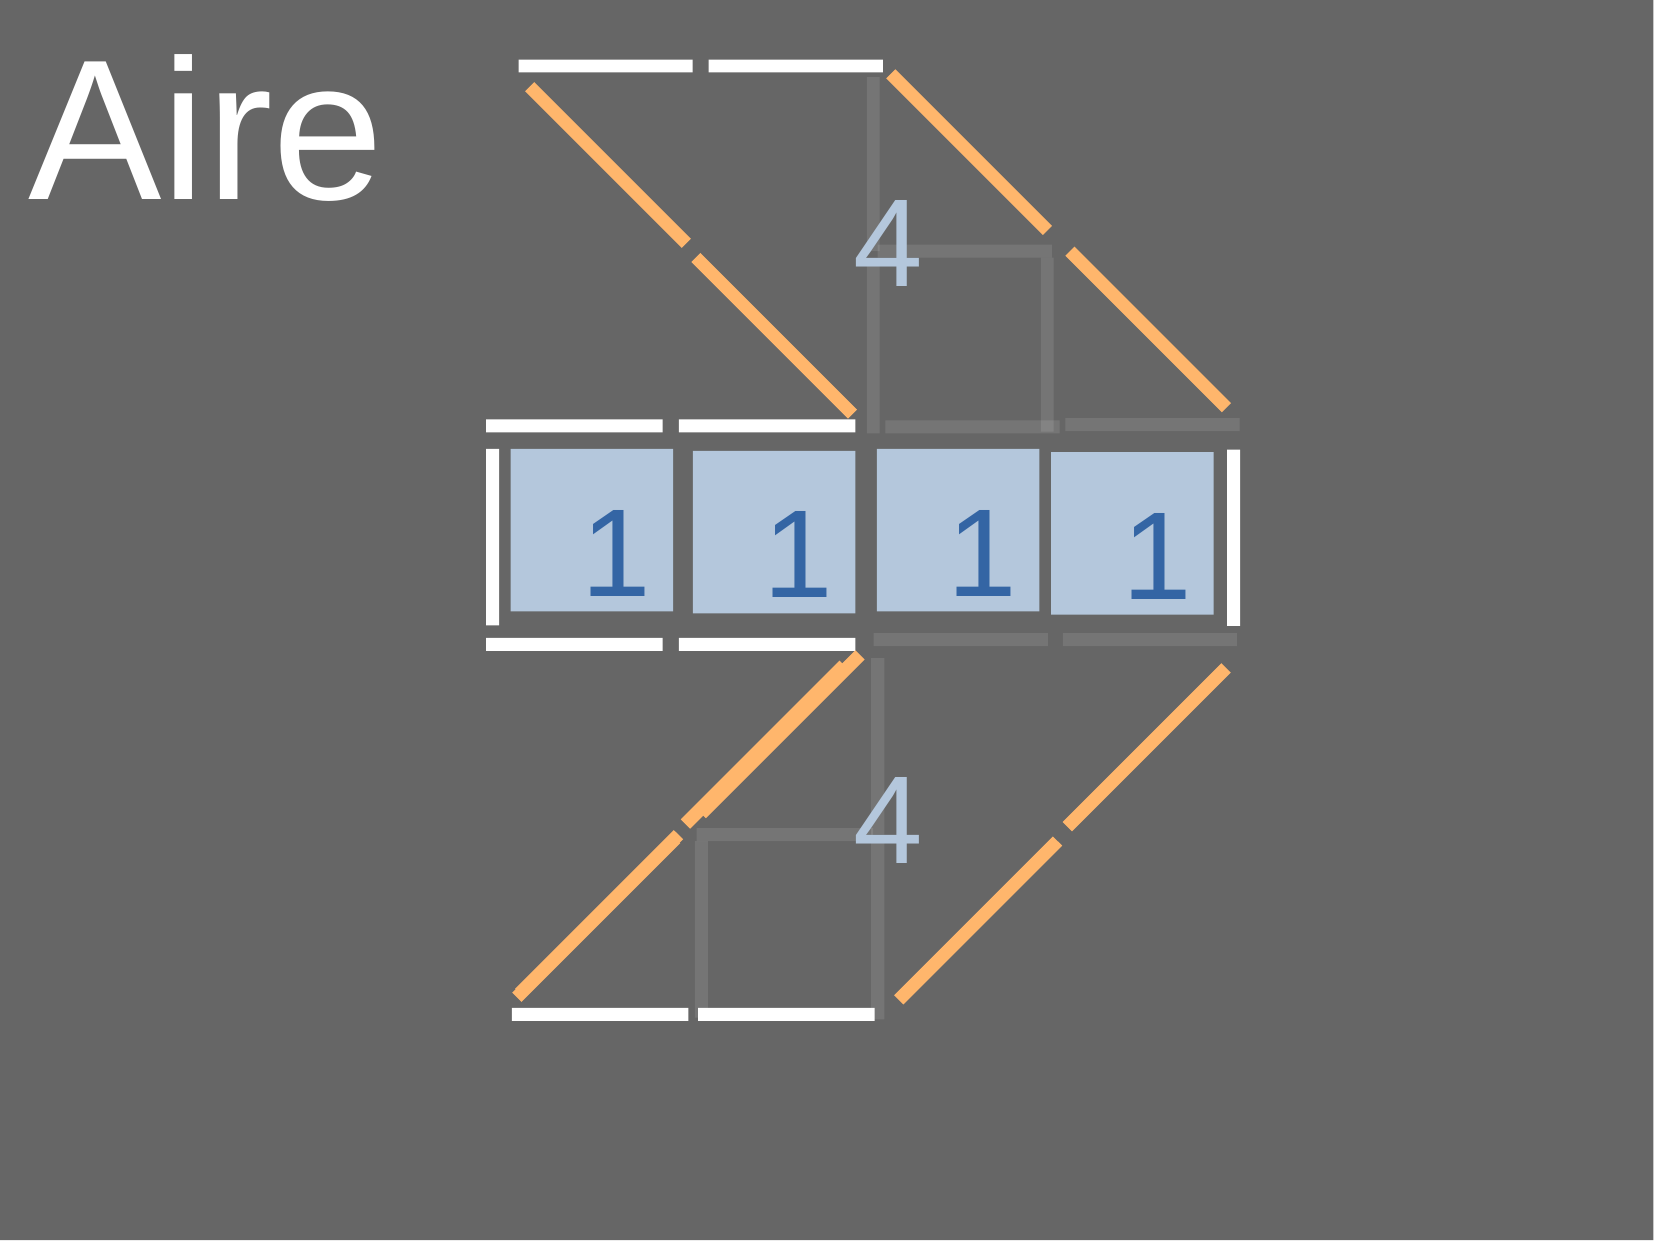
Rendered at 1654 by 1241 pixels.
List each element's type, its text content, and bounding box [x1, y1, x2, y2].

text_box 4 [838, 743, 895, 898]
text_box 1 [1107, 478, 1164, 634]
title Aire [23, 0, 390, 260]
text_box [0, 0, 1654, 1241]
text_box 1 [567, 475, 623, 631]
text_box 1 [749, 477, 805, 632]
text_box 1 [933, 475, 989, 630]
text_box 4 [838, 165, 895, 320]
